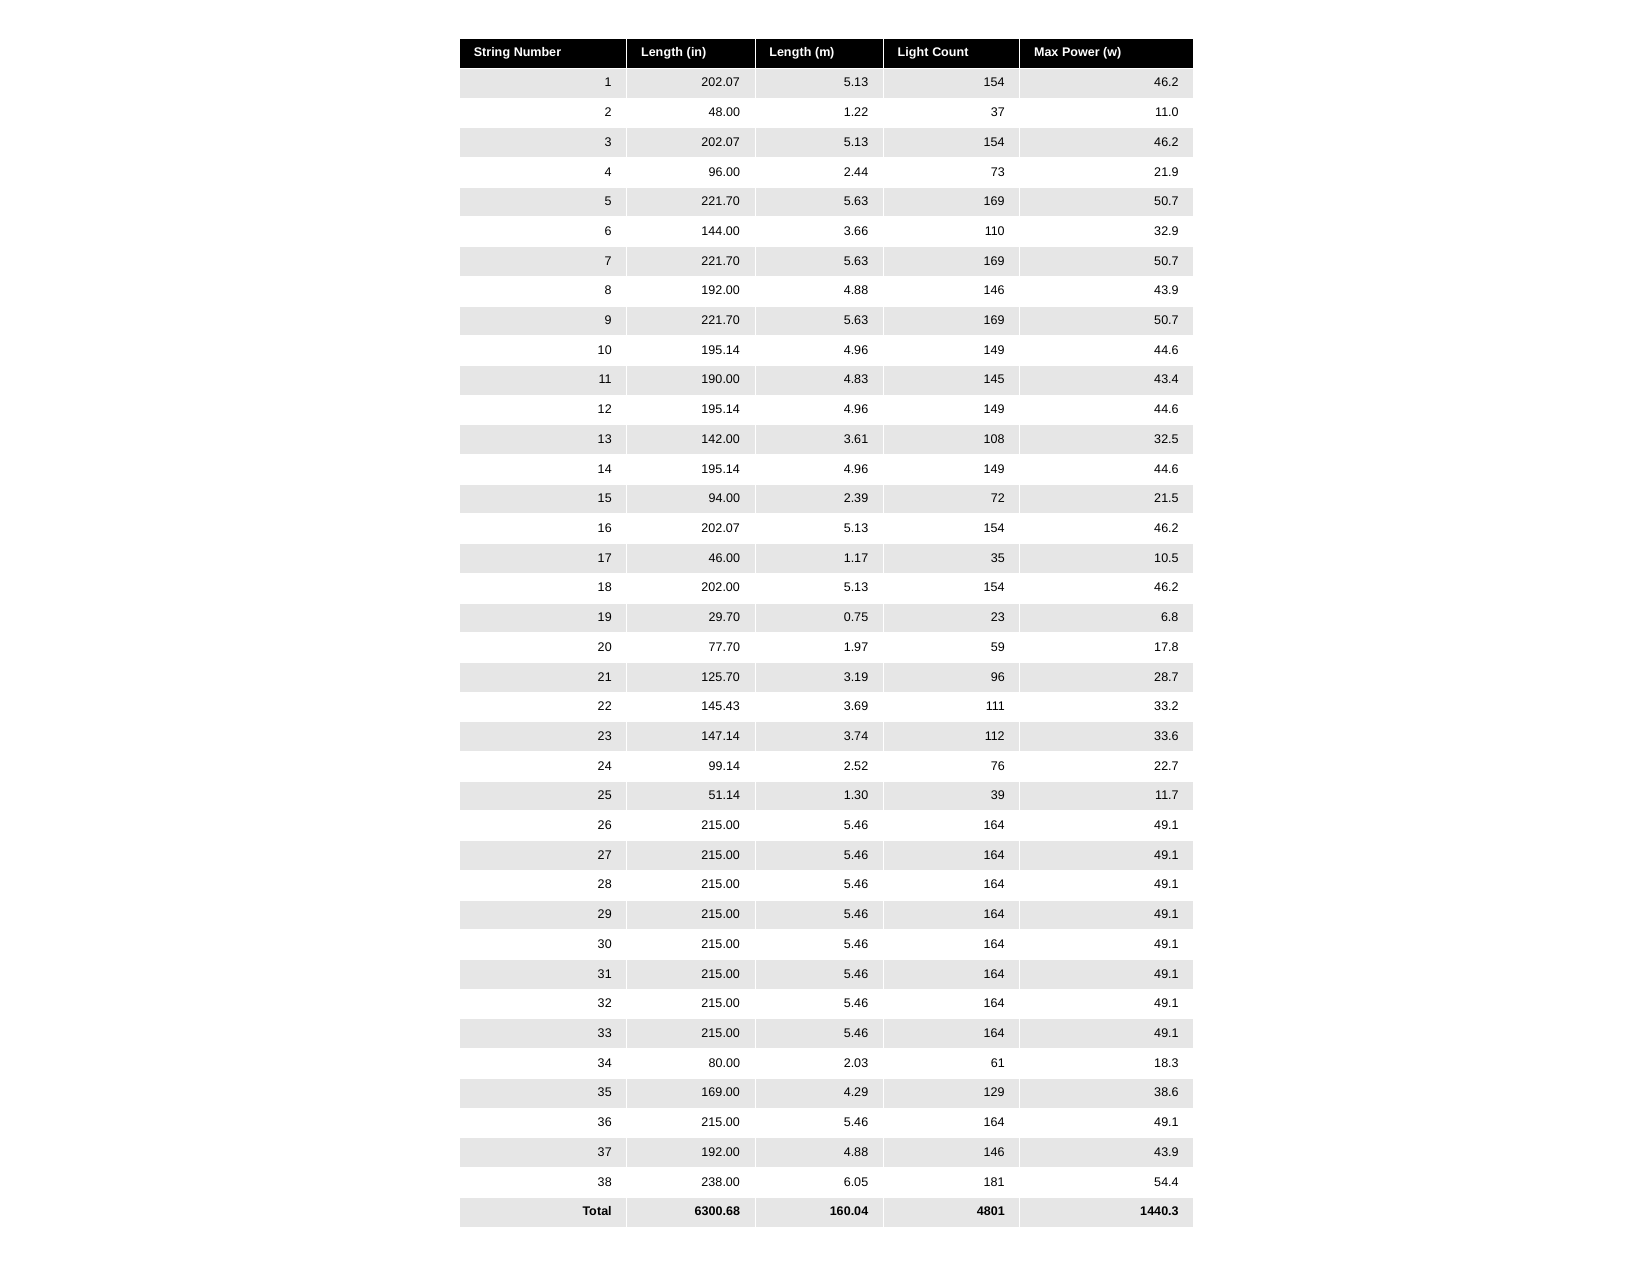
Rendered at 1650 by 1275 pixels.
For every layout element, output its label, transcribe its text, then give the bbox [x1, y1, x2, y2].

table_cell 96 [884, 663, 1019, 692]
table_cell 1440.3 [1020, 1198, 1193, 1227]
table_cell 26 [460, 811, 626, 840]
table_cell 164 [884, 960, 1019, 989]
table_cell 23 [460, 722, 626, 751]
table_cell 215.00 [627, 811, 755, 840]
table_header Light Count [884, 39, 1019, 68]
table_cell 2.52 [756, 752, 883, 781]
table_cell 1.22 [756, 99, 883, 127]
table_cell 181 [884, 1168, 1019, 1197]
table_cell 76 [884, 752, 1019, 781]
table_cell 28.7 [1020, 663, 1193, 692]
table_cell 9 [460, 307, 626, 335]
table_cell 35 [884, 544, 1019, 573]
table_cell 54.4 [1020, 1168, 1193, 1197]
table_header String Number [460, 39, 626, 68]
table_cell 29 [460, 901, 626, 929]
table_cell 164 [884, 990, 1019, 1018]
table_cell 2 [460, 99, 626, 127]
table_cell 24 [460, 752, 626, 781]
table_cell 3.66 [756, 217, 883, 246]
table_cell 46.2 [1020, 69, 1193, 98]
table_cell 5.46 [756, 901, 883, 929]
table_cell 48.00 [627, 99, 755, 127]
table_cell 49.1 [1020, 1109, 1193, 1137]
table_cell 18.3 [1020, 1049, 1193, 1078]
table_cell 215.00 [627, 960, 755, 989]
table_header Length (m) [756, 39, 883, 68]
table_cell 5.13 [756, 128, 883, 157]
table_cell 12 [460, 396, 626, 424]
table_cell 215.00 [627, 871, 755, 900]
table_cell 164 [884, 1019, 1019, 1048]
table_cell 46.2 [1020, 128, 1193, 157]
table_cell 1.17 [756, 544, 883, 573]
table_cell 202.07 [627, 514, 755, 543]
table_cell 11.7 [1020, 782, 1193, 810]
table_cell 49.1 [1020, 871, 1193, 900]
table_cell 33.6 [1020, 722, 1193, 751]
table_cell 2.03 [756, 1049, 883, 1078]
table_cell 77.70 [627, 633, 755, 662]
table_cell 154 [884, 69, 1019, 98]
table_cell 21 [460, 663, 626, 692]
table_cell 21.9 [1020, 158, 1193, 187]
table_cell 5.63 [756, 307, 883, 335]
table_cell 13 [460, 425, 626, 454]
table_cell 30 [460, 930, 626, 959]
table_cell 37 [460, 1138, 626, 1167]
table_cell 221.70 [627, 247, 755, 276]
table_cell 10 [460, 336, 626, 365]
table_cell 146 [884, 1138, 1019, 1167]
table_cell 21.5 [1020, 485, 1193, 513]
table_cell 23 [884, 604, 1019, 632]
table_cell 61 [884, 1049, 1019, 1078]
table_cell 169 [884, 247, 1019, 276]
table_cell 99.14 [627, 752, 755, 781]
table_cell 1.97 [756, 633, 883, 662]
table_cell 5 [460, 188, 626, 216]
table_cell 36 [460, 1109, 626, 1137]
table_cell 192.00 [627, 1138, 755, 1167]
table_cell 49.1 [1020, 811, 1193, 840]
table_cell 1.30 [756, 782, 883, 810]
table_cell 50.7 [1020, 188, 1193, 216]
table_cell 149 [884, 396, 1019, 424]
table_cell 129 [884, 1079, 1019, 1108]
table_cell 22.7 [1020, 752, 1193, 781]
table_cell 169.00 [627, 1079, 755, 1108]
table_cell 160.04 [756, 1198, 883, 1227]
table_cell 29.70 [627, 604, 755, 632]
table_cell 10.5 [1020, 544, 1193, 573]
table_cell 32.9 [1020, 217, 1193, 246]
table_cell 43.4 [1020, 366, 1193, 395]
table_cell 6 [460, 217, 626, 246]
table_cell 19 [460, 604, 626, 632]
table_cell 4.96 [756, 455, 883, 484]
table_cell 215.00 [627, 990, 755, 1018]
table_cell 17.8 [1020, 633, 1193, 662]
table_cell 39 [884, 782, 1019, 810]
table_cell 28 [460, 871, 626, 900]
table_cell 5.13 [756, 514, 883, 543]
table_cell 215.00 [627, 1019, 755, 1048]
table_cell 3.61 [756, 425, 883, 454]
table_cell 195.14 [627, 396, 755, 424]
table_cell 5.46 [756, 1019, 883, 1048]
table_cell 202.00 [627, 574, 755, 603]
table_cell 215.00 [627, 841, 755, 870]
table_cell 3.69 [756, 693, 883, 721]
table_cell 15 [460, 485, 626, 513]
table_cell 44.6 [1020, 336, 1193, 365]
table_cell 7 [460, 247, 626, 276]
table_cell 73 [884, 158, 1019, 187]
table_cell 25 [460, 782, 626, 810]
table_cell 215.00 [627, 901, 755, 929]
table_cell 49.1 [1020, 1019, 1193, 1048]
table_cell 3.19 [756, 663, 883, 692]
table_cell 1 [460, 69, 626, 98]
table_cell 145 [884, 366, 1019, 395]
table_cell 147.14 [627, 722, 755, 751]
table_cell 169 [884, 307, 1019, 335]
table_cell 154 [884, 514, 1019, 543]
table_cell 112 [884, 722, 1019, 751]
table_cell 221.70 [627, 188, 755, 216]
table_cell 4.88 [756, 277, 883, 306]
table_cell 35 [460, 1079, 626, 1108]
table_cell 3 [460, 128, 626, 157]
table_cell 145.43 [627, 693, 755, 721]
table_cell 96.00 [627, 158, 755, 187]
table_cell 149 [884, 455, 1019, 484]
table_cell 18 [460, 574, 626, 603]
table_cell 5.63 [756, 247, 883, 276]
table_cell 5.46 [756, 930, 883, 959]
table_cell 5.46 [756, 1109, 883, 1137]
table_cell 94.00 [627, 485, 755, 513]
table_cell 33.2 [1020, 693, 1193, 721]
table_cell 164 [884, 901, 1019, 929]
table_cell 4.96 [756, 336, 883, 365]
table_cell 195.14 [627, 336, 755, 365]
table_cell 33 [460, 1019, 626, 1048]
table_cell 5.46 [756, 960, 883, 989]
table_cell 164 [884, 871, 1019, 900]
table_cell 72 [884, 485, 1019, 513]
table_cell 111 [884, 693, 1019, 721]
table_cell 110 [884, 217, 1019, 246]
table_cell 192.00 [627, 277, 755, 306]
table_cell Total [460, 1198, 626, 1227]
table_cell 164 [884, 811, 1019, 840]
table_cell 169 [884, 188, 1019, 216]
table_cell 238.00 [627, 1168, 755, 1197]
table_cell 215.00 [627, 930, 755, 959]
table_cell 80.00 [627, 1049, 755, 1078]
table_cell 202.07 [627, 128, 755, 157]
table_cell 5.46 [756, 841, 883, 870]
table_cell 5.13 [756, 69, 883, 98]
table_cell 49.1 [1020, 901, 1193, 929]
table_cell 14 [460, 455, 626, 484]
table_cell 50.7 [1020, 247, 1193, 276]
table_cell 4.83 [756, 366, 883, 395]
table_cell 5.46 [756, 990, 883, 1018]
table_cell 17 [460, 544, 626, 573]
table_cell 43.9 [1020, 277, 1193, 306]
table_cell 5.46 [756, 871, 883, 900]
table_cell 4.96 [756, 396, 883, 424]
table_cell 146 [884, 277, 1019, 306]
table_cell 16 [460, 514, 626, 543]
table_cell 142.00 [627, 425, 755, 454]
table_cell 125.70 [627, 663, 755, 692]
table_cell 108 [884, 425, 1019, 454]
table_cell 190.00 [627, 366, 755, 395]
table_cell 49.1 [1020, 960, 1193, 989]
table_cell 215.00 [627, 1109, 755, 1137]
table_cell 0.75 [756, 604, 883, 632]
table_cell 38 [460, 1168, 626, 1197]
table_cell 4801 [884, 1198, 1019, 1227]
table_cell 164 [884, 930, 1019, 959]
table_cell 154 [884, 574, 1019, 603]
table_cell 4.29 [756, 1079, 883, 1108]
table_cell 46.2 [1020, 514, 1193, 543]
table_cell 5.46 [756, 811, 883, 840]
table_cell 202.07 [627, 69, 755, 98]
table_cell 34 [460, 1049, 626, 1078]
table_cell 49.1 [1020, 930, 1193, 959]
table_cell 149 [884, 336, 1019, 365]
table_cell 4 [460, 158, 626, 187]
table_cell 50.7 [1020, 307, 1193, 335]
table_header Max Power (w) [1020, 39, 1193, 68]
table_cell 6300.68 [627, 1198, 755, 1227]
table_cell 5.63 [756, 188, 883, 216]
table_cell 49.1 [1020, 841, 1193, 870]
table_cell 46.00 [627, 544, 755, 573]
table_cell 6.05 [756, 1168, 883, 1197]
table_cell 8 [460, 277, 626, 306]
table_cell 37 [884, 99, 1019, 127]
table_cell 44.6 [1020, 455, 1193, 484]
table_cell 164 [884, 1109, 1019, 1137]
table_cell 221.70 [627, 307, 755, 335]
table_cell 5.13 [756, 574, 883, 603]
table_cell 51.14 [627, 782, 755, 810]
table_cell 22 [460, 693, 626, 721]
table_cell 46.2 [1020, 574, 1193, 603]
table_cell 3.74 [756, 722, 883, 751]
table_cell 144.00 [627, 217, 755, 246]
table_cell 38.6 [1020, 1079, 1193, 1108]
table_cell 6.8 [1020, 604, 1193, 632]
table_cell 31 [460, 960, 626, 989]
table_cell 49.1 [1020, 990, 1193, 1018]
table_cell 11.0 [1020, 99, 1193, 127]
table_cell 59 [884, 633, 1019, 662]
table_cell 2.44 [756, 158, 883, 187]
table_cell 11 [460, 366, 626, 395]
table_cell 4.88 [756, 1138, 883, 1167]
table_cell 2.39 [756, 485, 883, 513]
table_cell 154 [884, 128, 1019, 157]
table_cell 20 [460, 633, 626, 662]
table_cell 32.5 [1020, 425, 1193, 454]
table_cell 43.9 [1020, 1138, 1193, 1167]
table_cell 195.14 [627, 455, 755, 484]
table_cell 164 [884, 841, 1019, 870]
table_header Length (in) [627, 39, 755, 68]
table_cell 44.6 [1020, 396, 1193, 424]
table_cell 27 [460, 841, 626, 870]
table_cell 32 [460, 990, 626, 1018]
